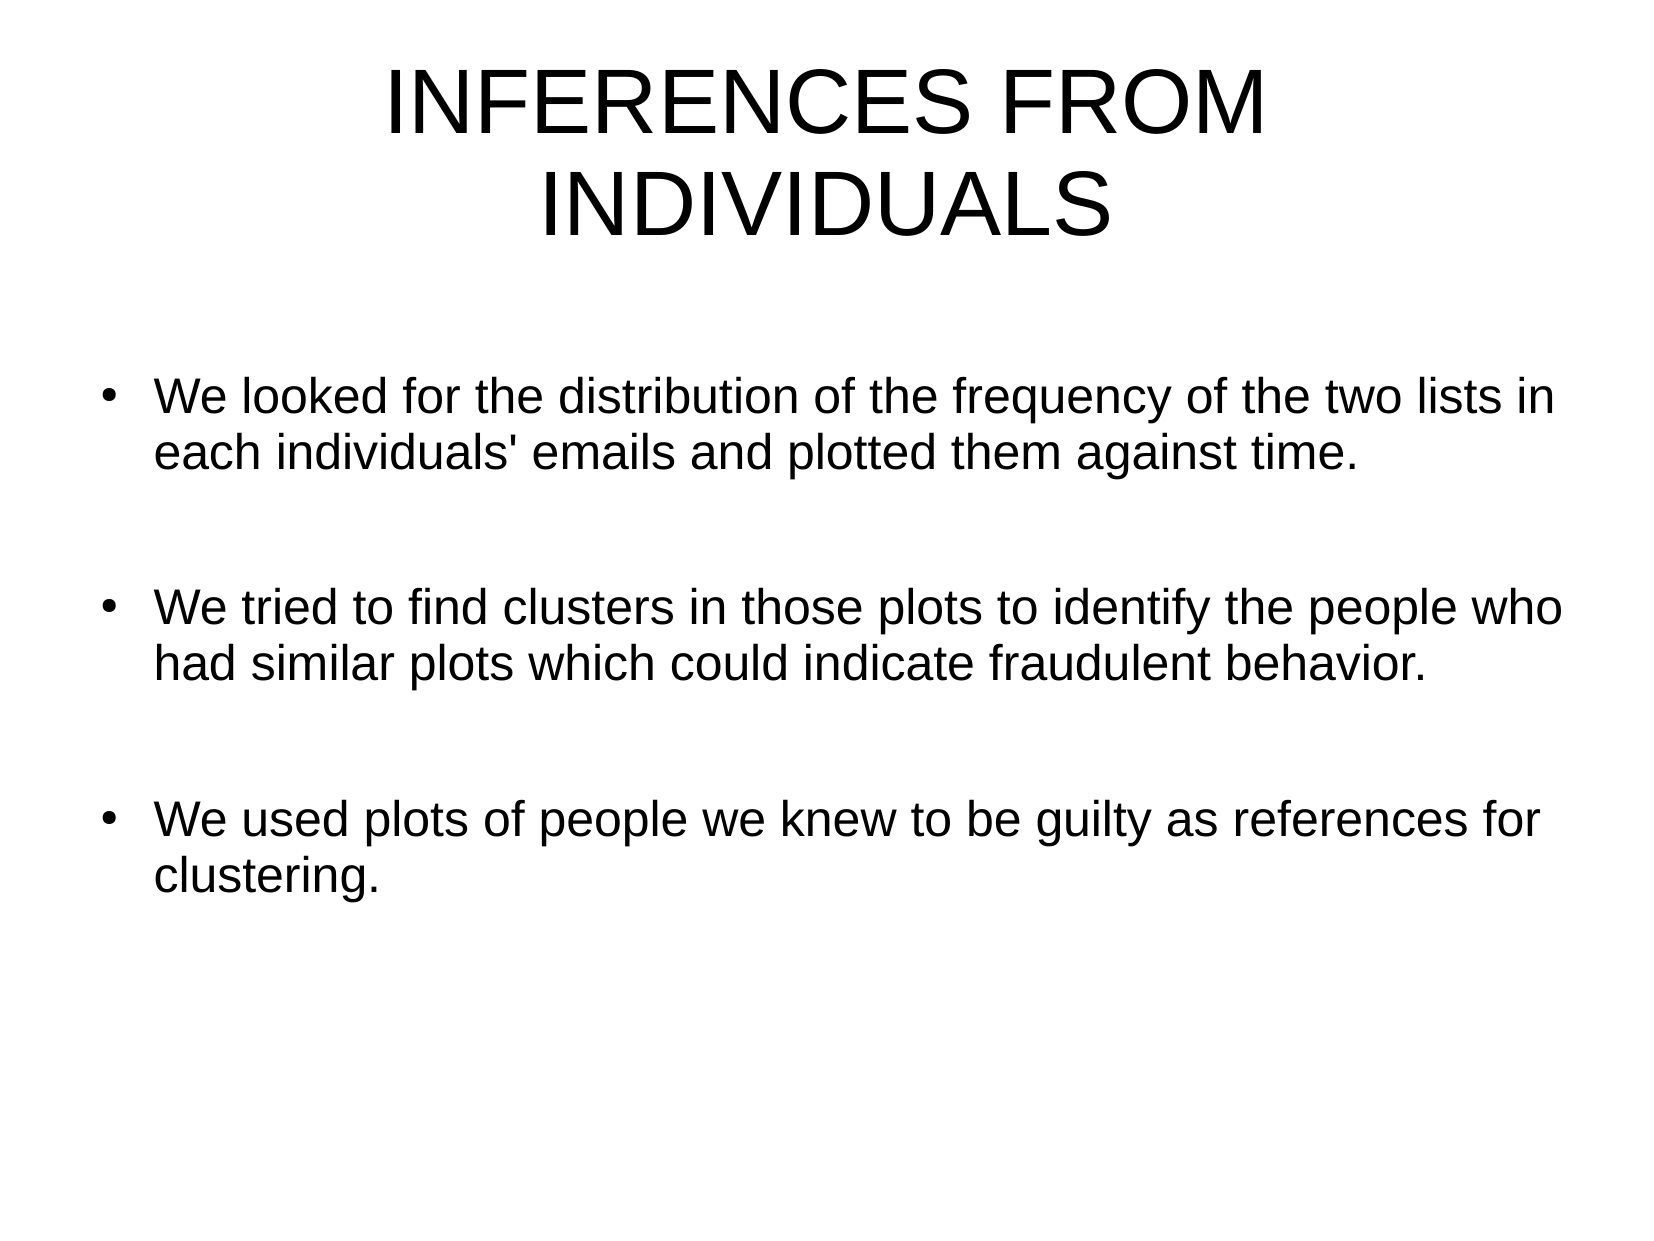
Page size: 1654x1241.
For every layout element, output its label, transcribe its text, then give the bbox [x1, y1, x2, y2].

list We looked for the distribution of the frequency of the two lists in each individuals' emails and plotted them against time. We tried to find clusters in those plots to identify the people who had similar plots which could indicate fraudulent behavior. We used plots of people we knew to be guilty as references for clustering. [82, 290, 1571, 1010]
title INFERENCES FROM INDIVIDUALS [82, 49, 1571, 257]
